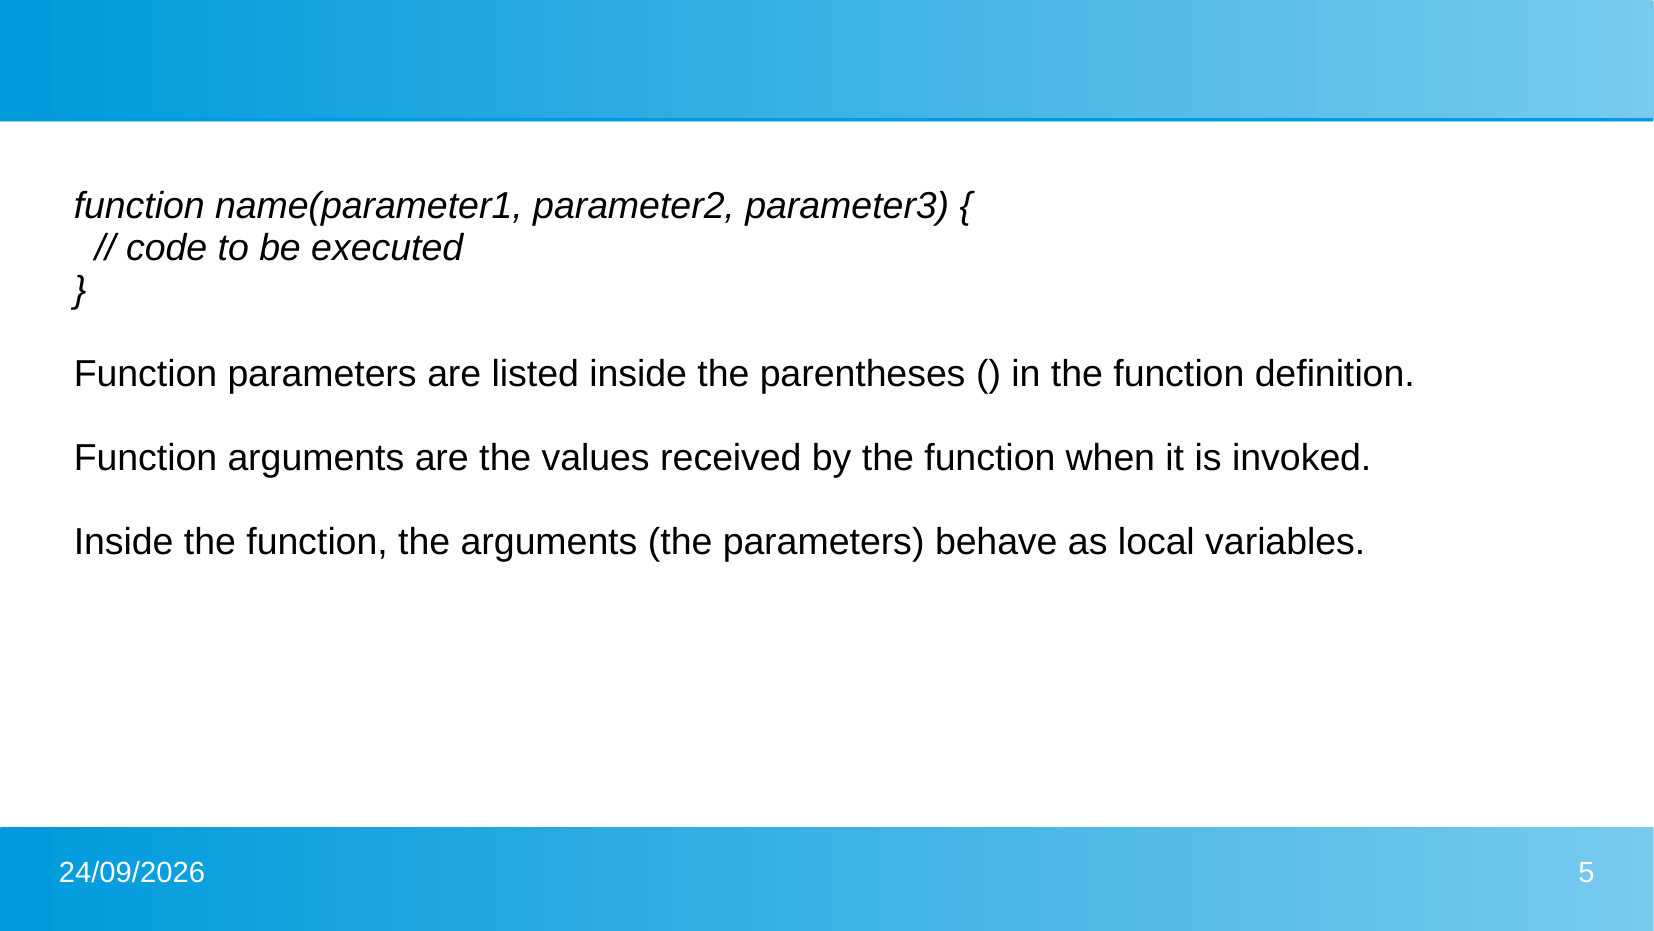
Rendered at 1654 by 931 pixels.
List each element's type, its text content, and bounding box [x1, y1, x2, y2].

text_box function name(parameter1, parameter2, parameter3) { // code to be executed } Function parameters are listed inside the parentheses () in the function definition. Function arguments are the values received by the function when it is invoked. Inside the function, the arguments (the parameters) behave as local variables. [59, 177, 1595, 570]
